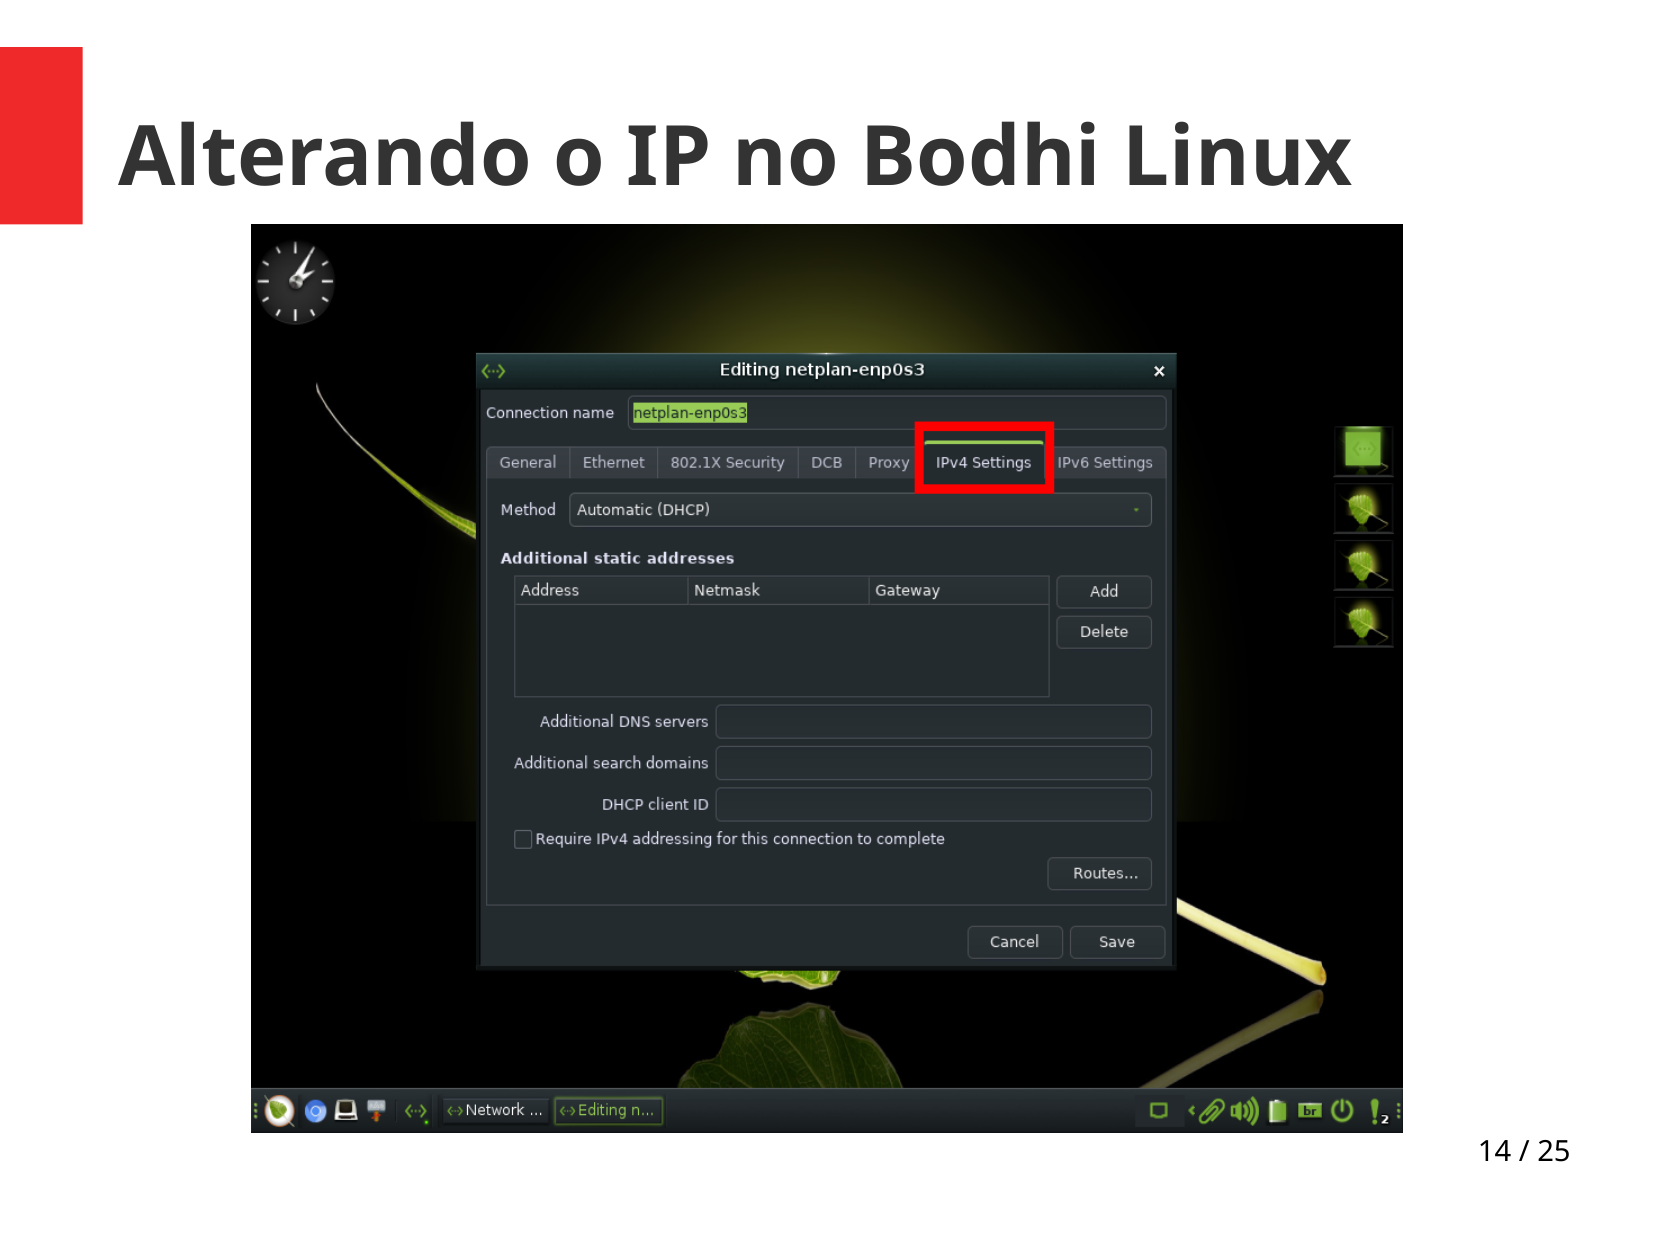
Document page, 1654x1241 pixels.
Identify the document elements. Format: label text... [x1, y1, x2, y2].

picture [251, 224, 1403, 1133]
title Alterando o IP no Bodhi Linux [118, 49, 1571, 257]
